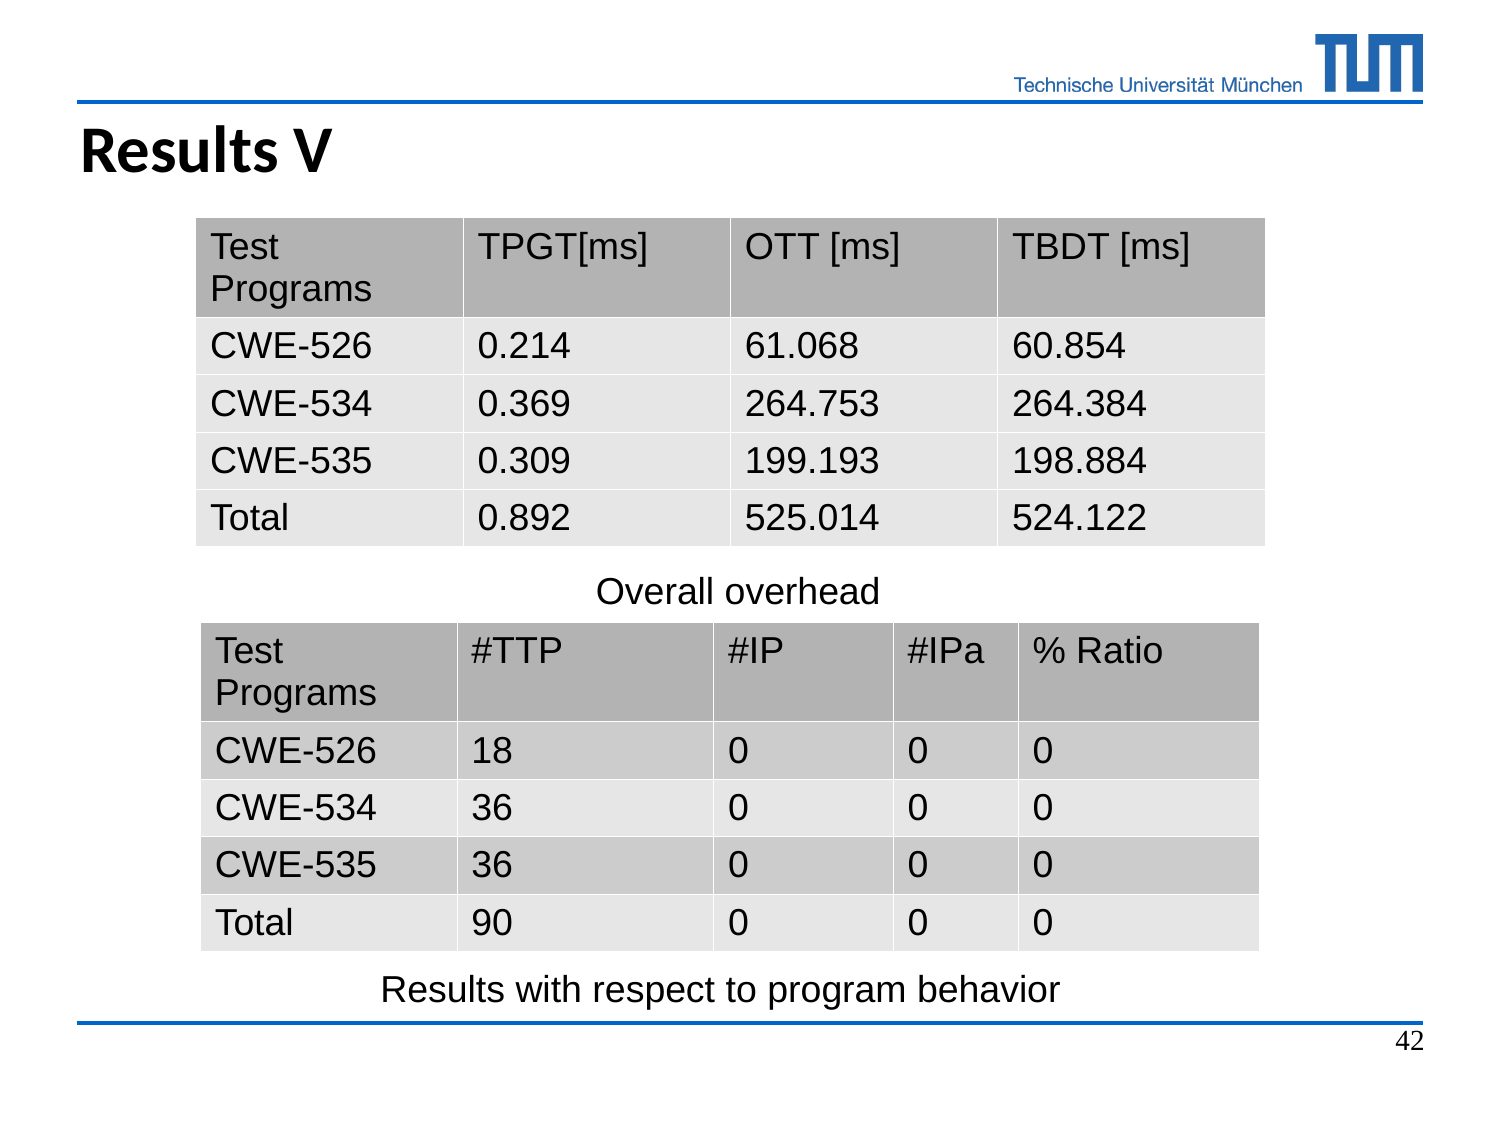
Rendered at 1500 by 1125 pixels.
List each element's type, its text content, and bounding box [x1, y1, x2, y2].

table_header OTT [ms] [731, 218, 997, 317]
table_header Test Programs [196, 218, 463, 317]
table_cell 0.369 [464, 375, 730, 432]
table_cell 264.753 [731, 375, 997, 432]
table_header #TTP [458, 623, 713, 721]
table_cell 264.384 [998, 375, 1265, 432]
table_cell 525.014 [731, 490, 997, 546]
table_cell 0.214 [464, 318, 730, 374]
table_cell 0 [894, 780, 1018, 836]
table_header TPGT[ms] [464, 218, 730, 317]
table_cell CWE-535 [196, 433, 463, 489]
table_cell CWE-526 [196, 318, 463, 374]
table_cell CWE-534 [196, 375, 463, 432]
table_cell 0 [894, 895, 1018, 951]
table_cell 0 [714, 722, 893, 779]
table_cell 199.193 [731, 433, 997, 489]
table_cell 90 [458, 895, 713, 951]
table_cell 36 [458, 837, 713, 894]
table_cell 0 [1019, 837, 1259, 894]
table_cell 0 [714, 895, 893, 951]
table_header #IP [714, 623, 893, 721]
table_cell 0 [1019, 780, 1259, 836]
table_cell CWE-526 [201, 722, 457, 779]
table_cell 0 [894, 837, 1018, 894]
table_cell 18 [458, 722, 713, 779]
table_cell Total [201, 895, 457, 951]
table_cell 0 [1019, 895, 1259, 951]
table_cell CWE-534 [201, 780, 457, 836]
table_header TBDT [ms] [998, 218, 1265, 317]
table_cell 0.892 [464, 490, 730, 546]
table_cell Total [196, 490, 463, 546]
table_cell 61.068 [731, 318, 997, 374]
table_cell 0 [714, 780, 893, 836]
table_cell 60.854 [998, 318, 1265, 374]
picture [1014, 34, 1423, 92]
text_box Results with respect to program behavior [365, 961, 1076, 1018]
table_cell 524.122 [998, 490, 1265, 546]
table_cell 0 [894, 722, 1018, 779]
table_cell 0.309 [464, 433, 730, 489]
table_header % Ratio [1019, 623, 1259, 721]
text_box Overall overhead [581, 563, 896, 620]
table_header Test Programs [201, 623, 457, 721]
table_cell 0 [1019, 722, 1259, 779]
table_cell 36 [458, 780, 713, 836]
title Results V [80, 112, 1419, 200]
table_cell CWE-535 [201, 837, 457, 894]
table_header #IPa [894, 623, 1018, 721]
table_cell 0 [714, 837, 893, 894]
table_cell 198.884 [998, 433, 1265, 489]
